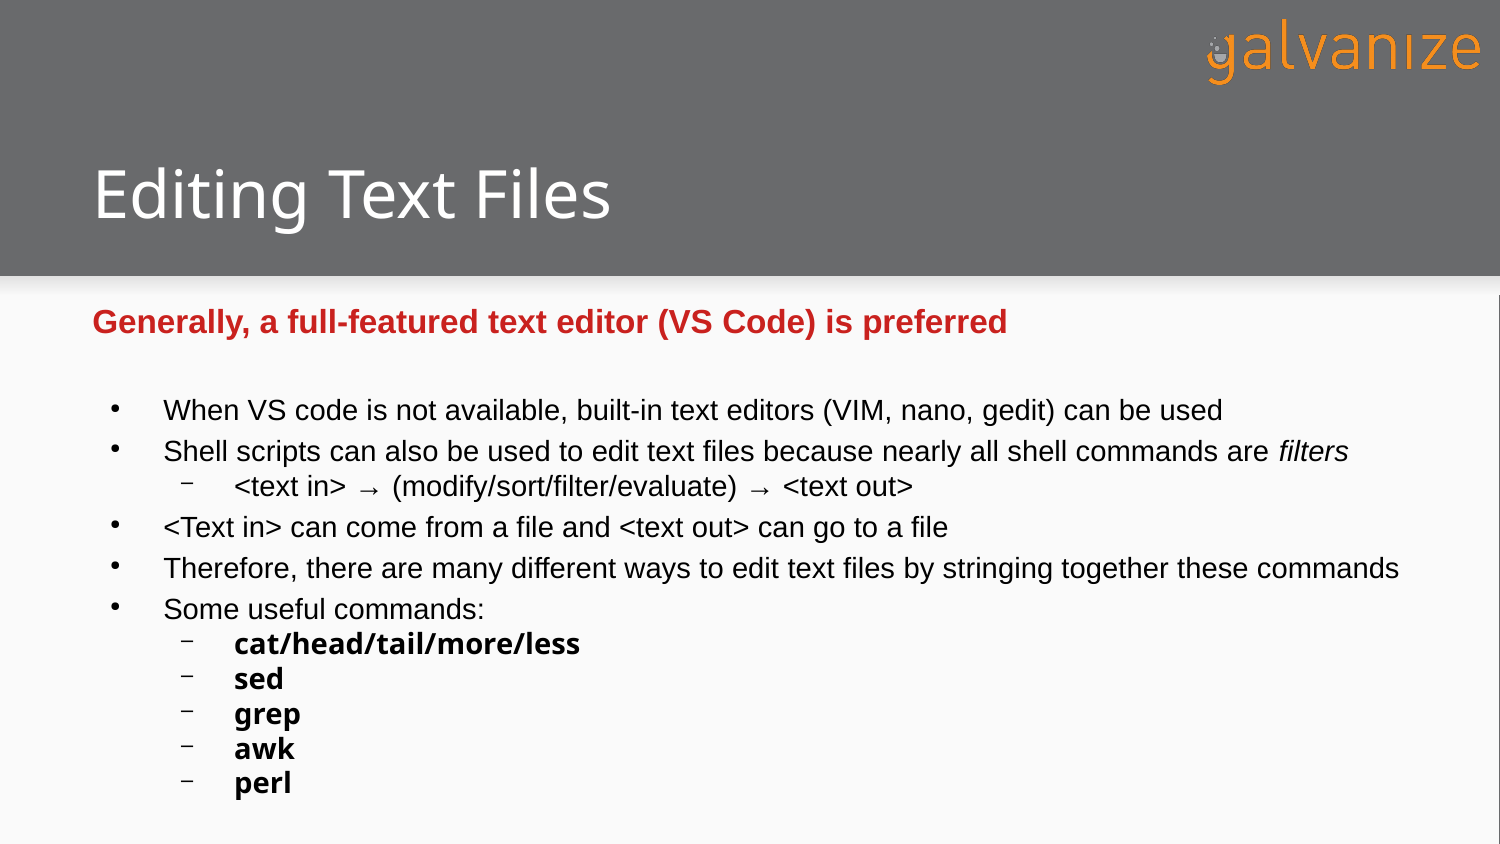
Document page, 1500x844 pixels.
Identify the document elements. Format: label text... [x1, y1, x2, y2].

list Generally, a full-featured text editor (VS Code) is preferred When VS code is not available, built-in text editors (VIM, nano, gedit) can be used Shell scripts can also be used to edit text files because nearly all shell commands are filters <text in> → (modify/sort/filter/evaluate) → <text out> <Text in> can come from a file and <text out> can go to a file Therefore, there are many different ways to edit text files by stringing together these commands Some useful commands: cat/head/tail/more/less sed grep awk perl [77, 285, 1427, 760]
title Editing Text Files [77, 121, 1427, 248]
picture [1207, 19, 1480, 85]
